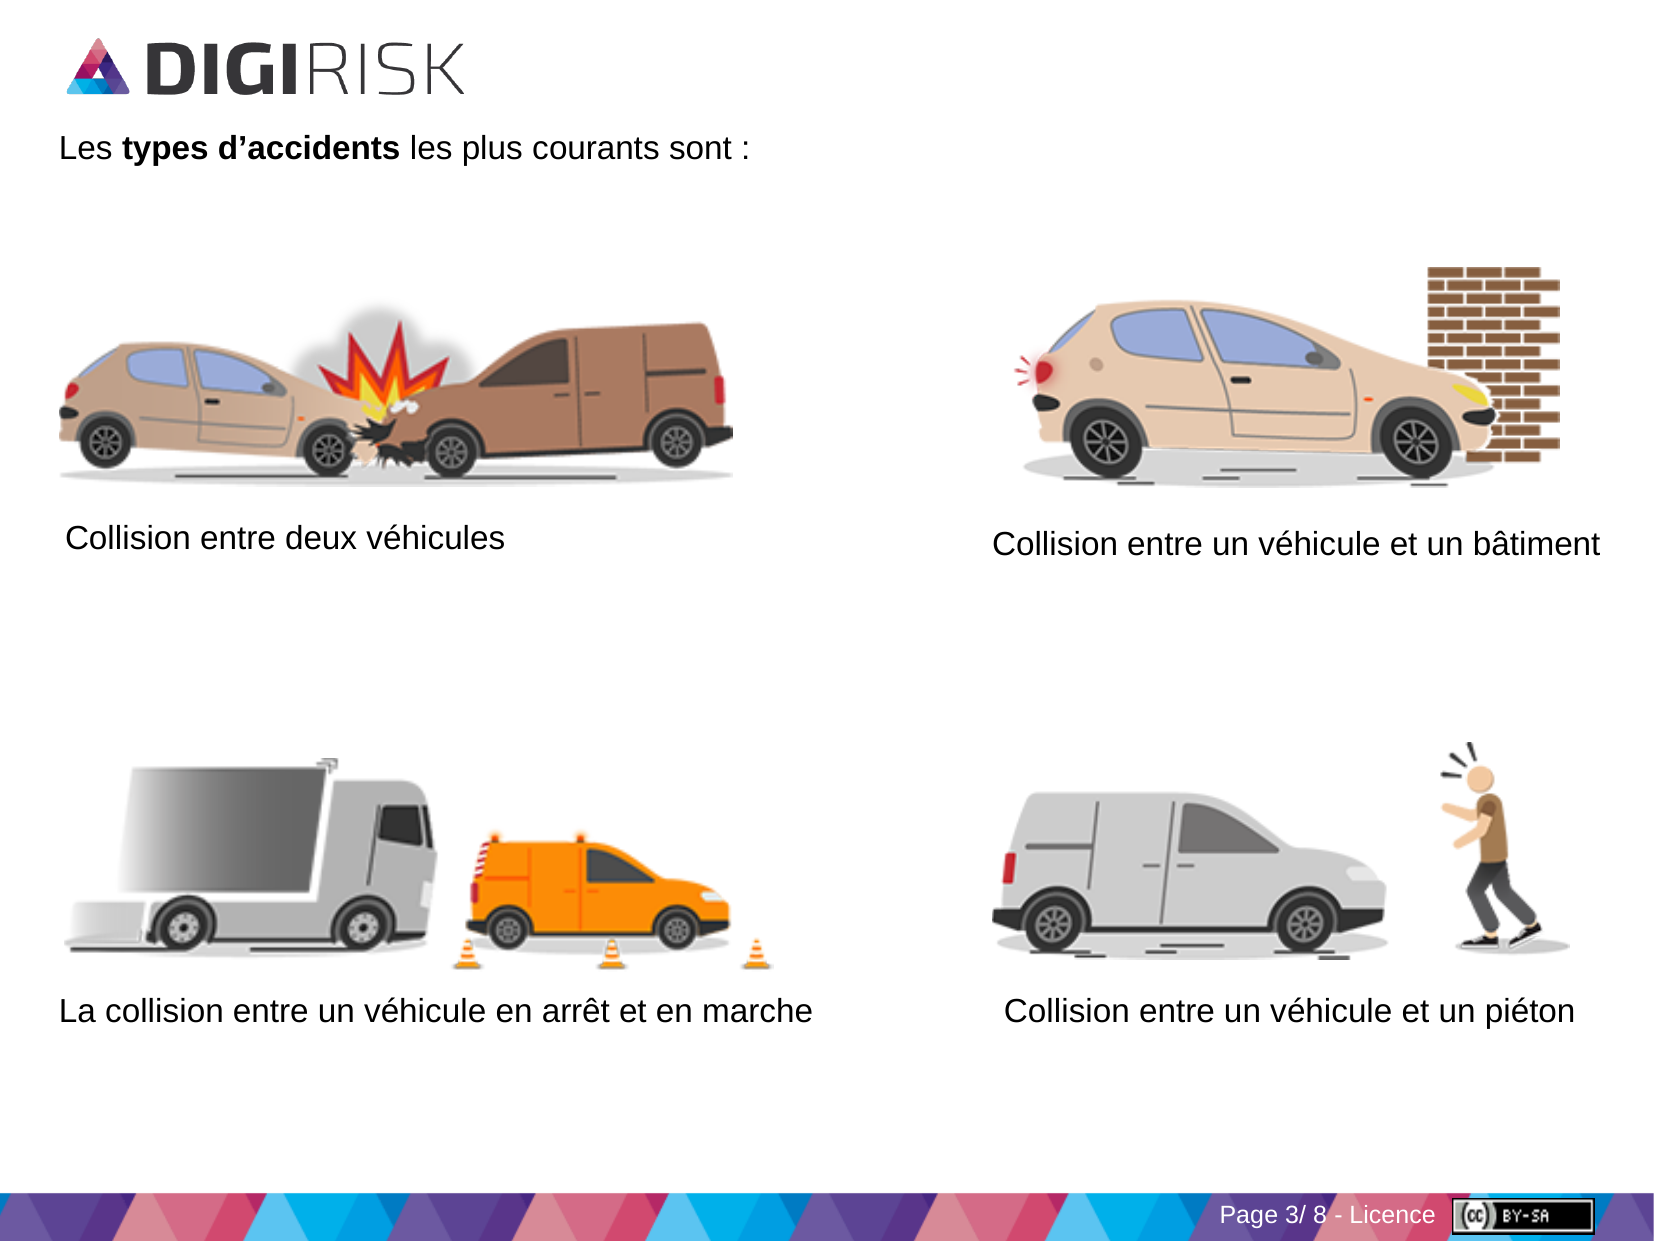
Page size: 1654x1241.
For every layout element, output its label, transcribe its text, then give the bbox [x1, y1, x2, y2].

picture [1003, 267, 1560, 489]
picture [64, 758, 774, 972]
picture [59, 268, 733, 487]
list La collision entre un véhicule en arrêt et en marche [59, 992, 875, 1052]
list Collision entre deux véhicules [64, 519, 579, 567]
list Collision entre un véhicule et un bâtiment [992, 525, 1630, 573]
picture [64, 35, 464, 95]
picture [0, 1175, 1654, 1241]
list Les types d’accidents les plus courants sont : [59, 129, 827, 189]
list Collision entre un véhicule et un piéton [1003, 992, 1630, 1111]
picture [992, 742, 1570, 960]
